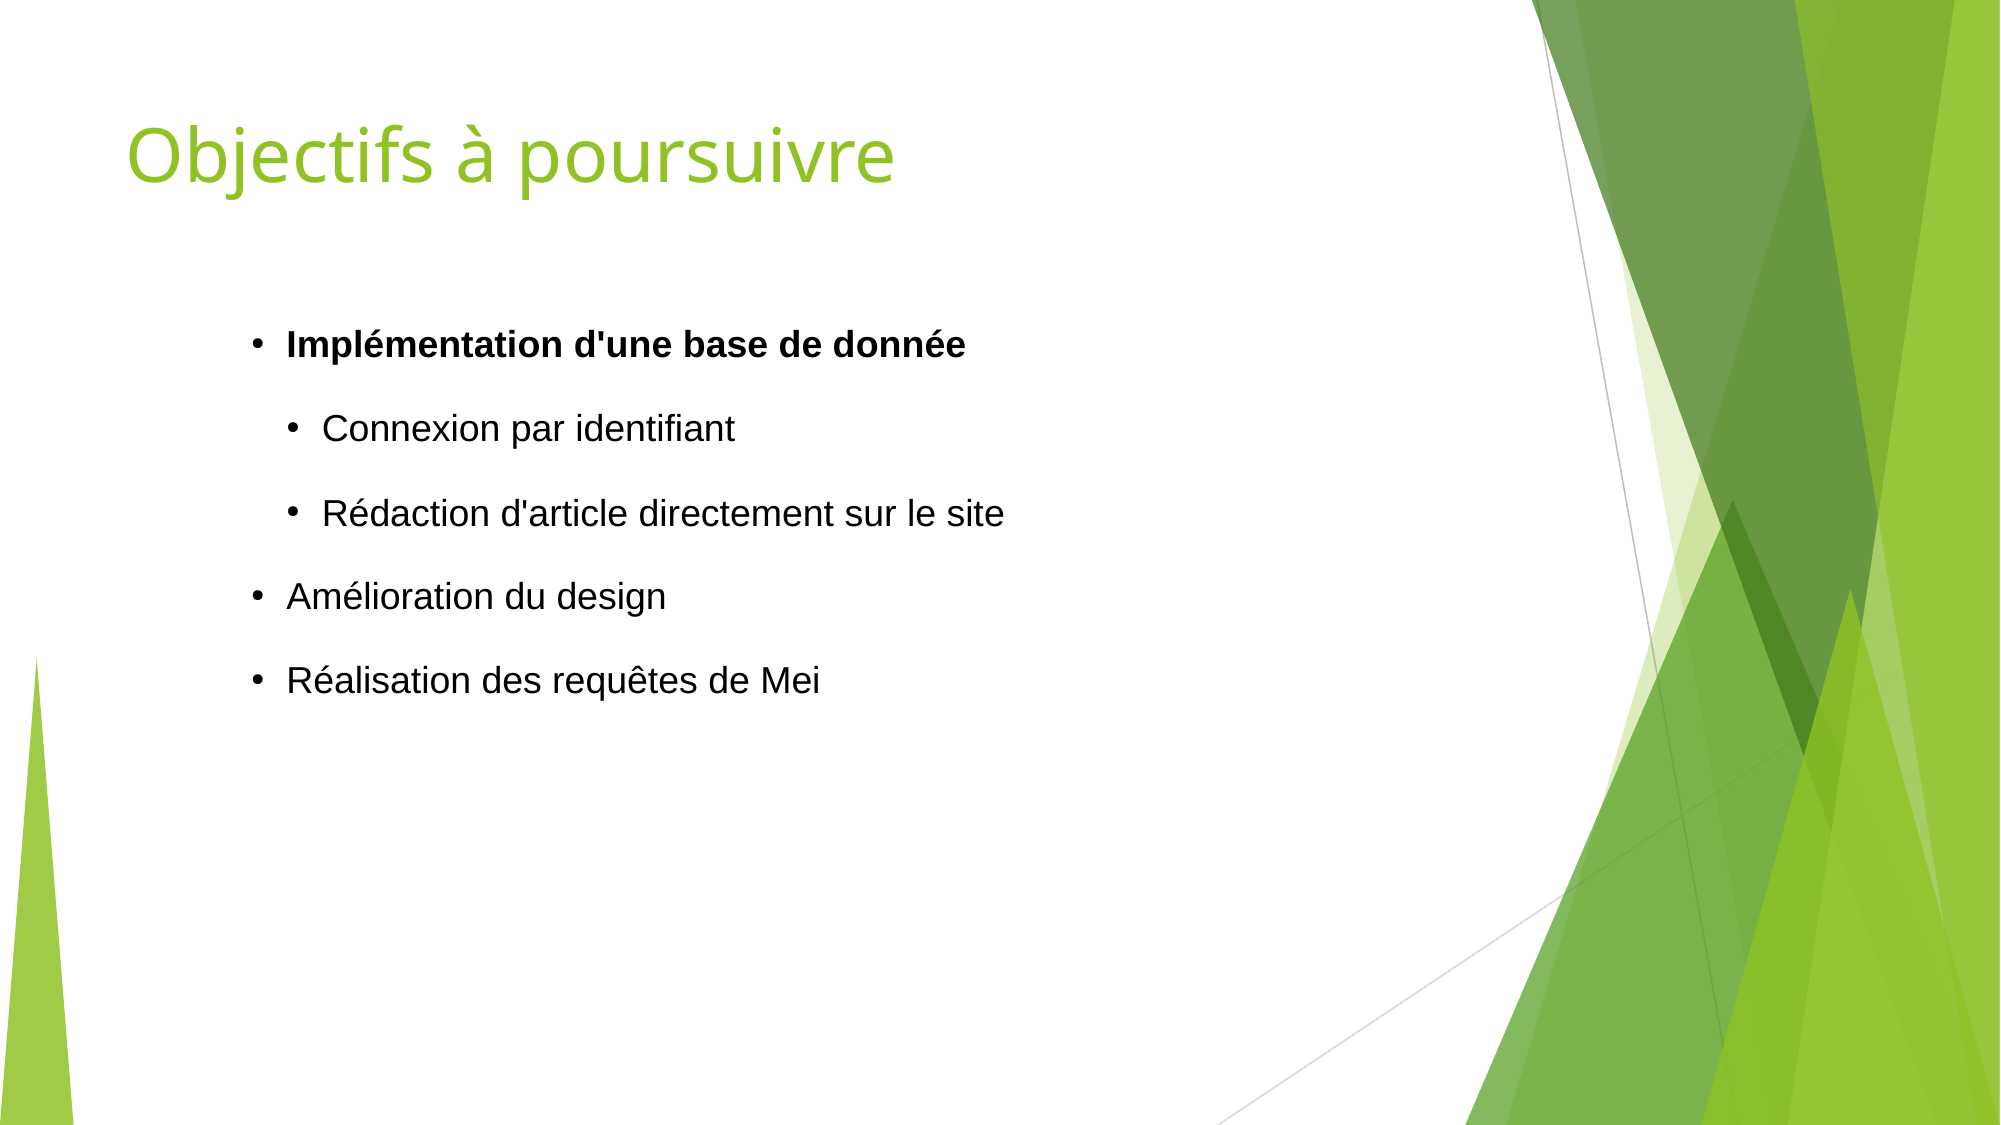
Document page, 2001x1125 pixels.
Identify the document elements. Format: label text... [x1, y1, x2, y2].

text_box Implémentation d'une base de donnée Connexion par identifiant Rédaction d'article directement sur le site Amélioration du design Réalisation des requêtes de Mei [236, 316, 1536, 838]
title Objectifs à poursuivre [111, 99, 1522, 317]
